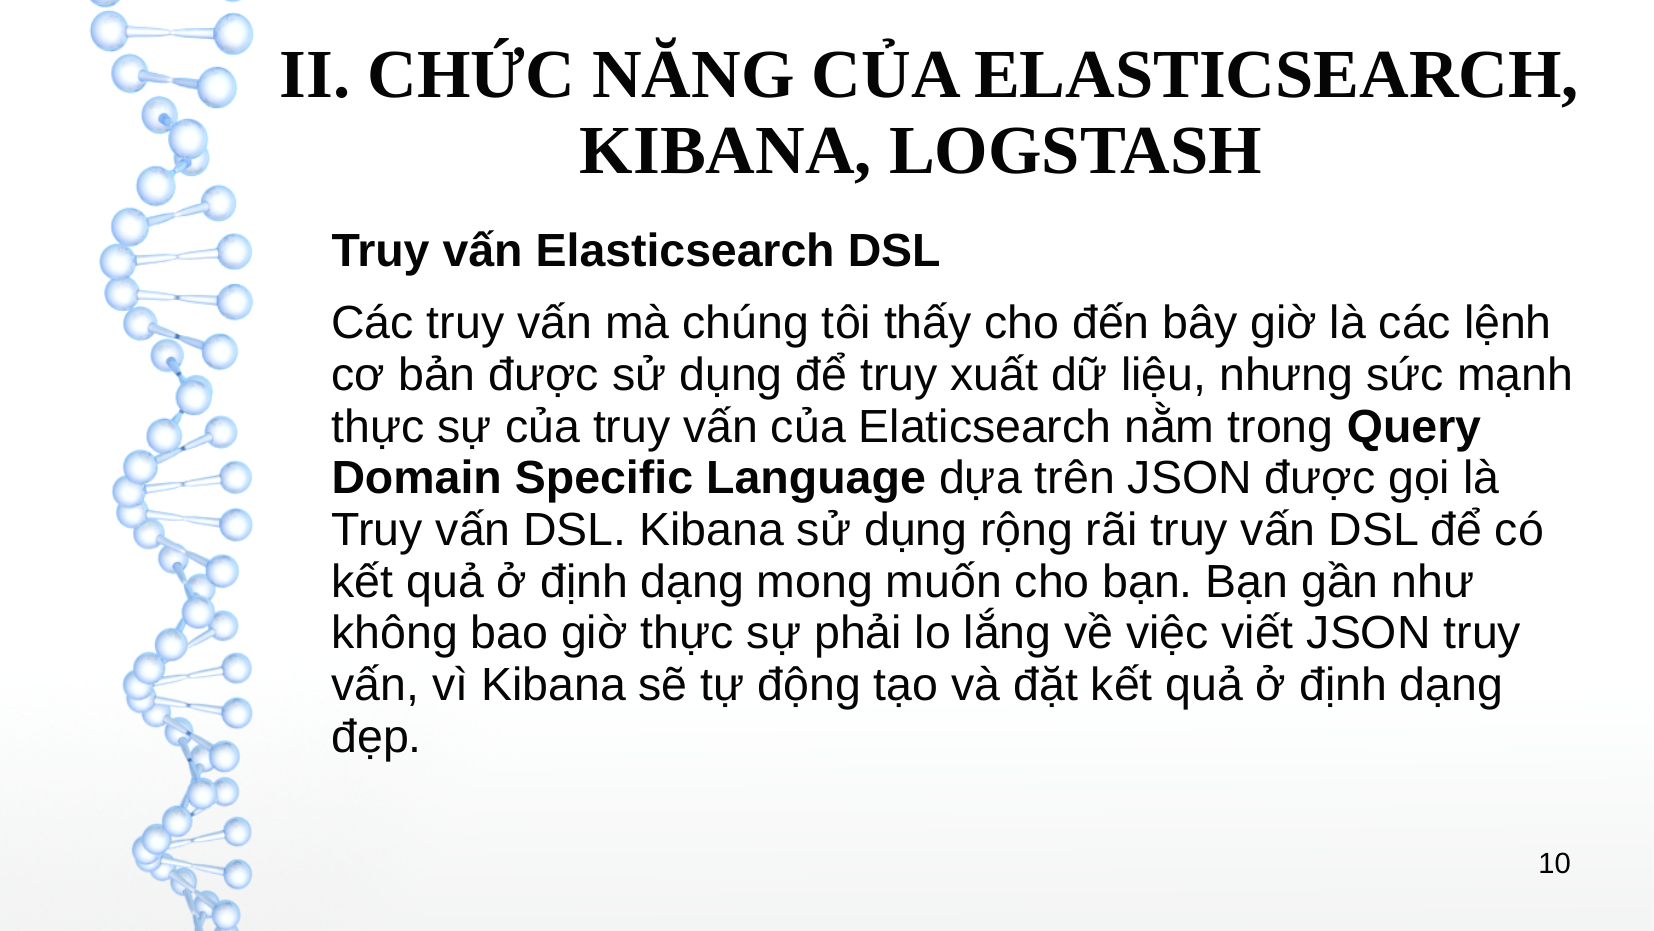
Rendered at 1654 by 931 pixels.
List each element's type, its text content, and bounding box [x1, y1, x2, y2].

title II. CHỨC NĂNG CỦA ELASTICSEARCH, KIBANA, LOGSTASH [265, 35, 1595, 189]
list Truy vấn Elasticsearch DSL Các truy vấn mà chúng tôi thấy cho đến bây giờ là các lệnh cơ bản được sử dụng để truy xuất dữ liệu, nhưng sức mạnh thực sự của truy vấn của Elaticsearch nằm trong Query Domain Specific Language dựa trên JSON được gọi là Truy vấn DSL. Kibana sử dụng rộng rãi truy vấn DSL để có kết quả ở định dạng mong muốn cho bạn. Bạn gần như không bao giờ thực sự phải lo lắng về việc viết JSON truy vấn, vì Kibana sẽ tự động tạo và đặt kết quả ở định dạng đẹp. [265, 224, 1595, 764]
picture [0, 0, 1654, 931]
